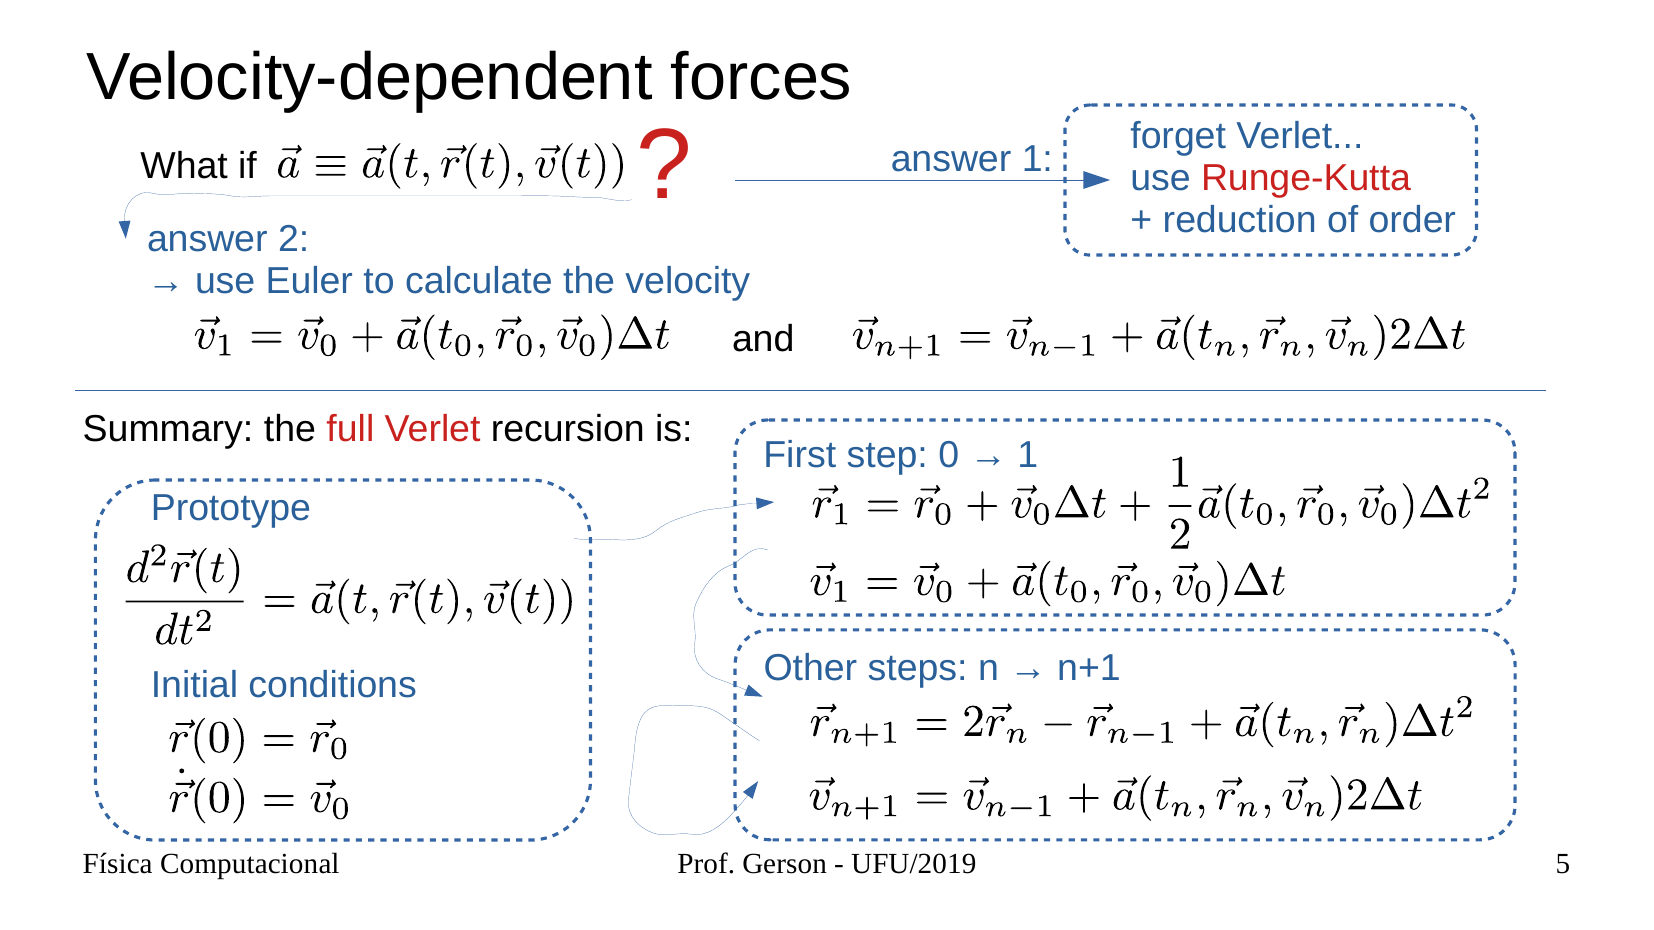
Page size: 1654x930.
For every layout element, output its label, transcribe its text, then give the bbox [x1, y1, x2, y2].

picture [848, 312, 1467, 362]
text_box First step: 0 → 1 [748, 426, 1054, 484]
text_box forget Verlet... use Runge-Kutta + reduction of order [1115, 107, 1472, 248]
text_box Summary: the full Verlet recursion is: [67, 399, 708, 457]
text_box Prototype [135, 479, 326, 537]
text_box answer 2: → use Euler to calculate the velocity [132, 209, 766, 309]
text_box answer 1: [876, 130, 1068, 187]
picture [189, 312, 672, 362]
picture [805, 559, 1287, 609]
text_box Velocity-dependent forces [71, 31, 1121, 121]
text_box Initial conditions [135, 656, 432, 714]
picture [808, 454, 1491, 551]
picture [806, 694, 1474, 750]
picture [804, 773, 1424, 823]
text_box Other steps: n → n+1 [748, 638, 1136, 696]
text_box and [717, 309, 810, 367]
text_box ? [621, 100, 707, 209]
picture [165, 716, 350, 826]
picture [271, 141, 621, 191]
picture [123, 542, 574, 647]
text_box What if [125, 136, 272, 194]
